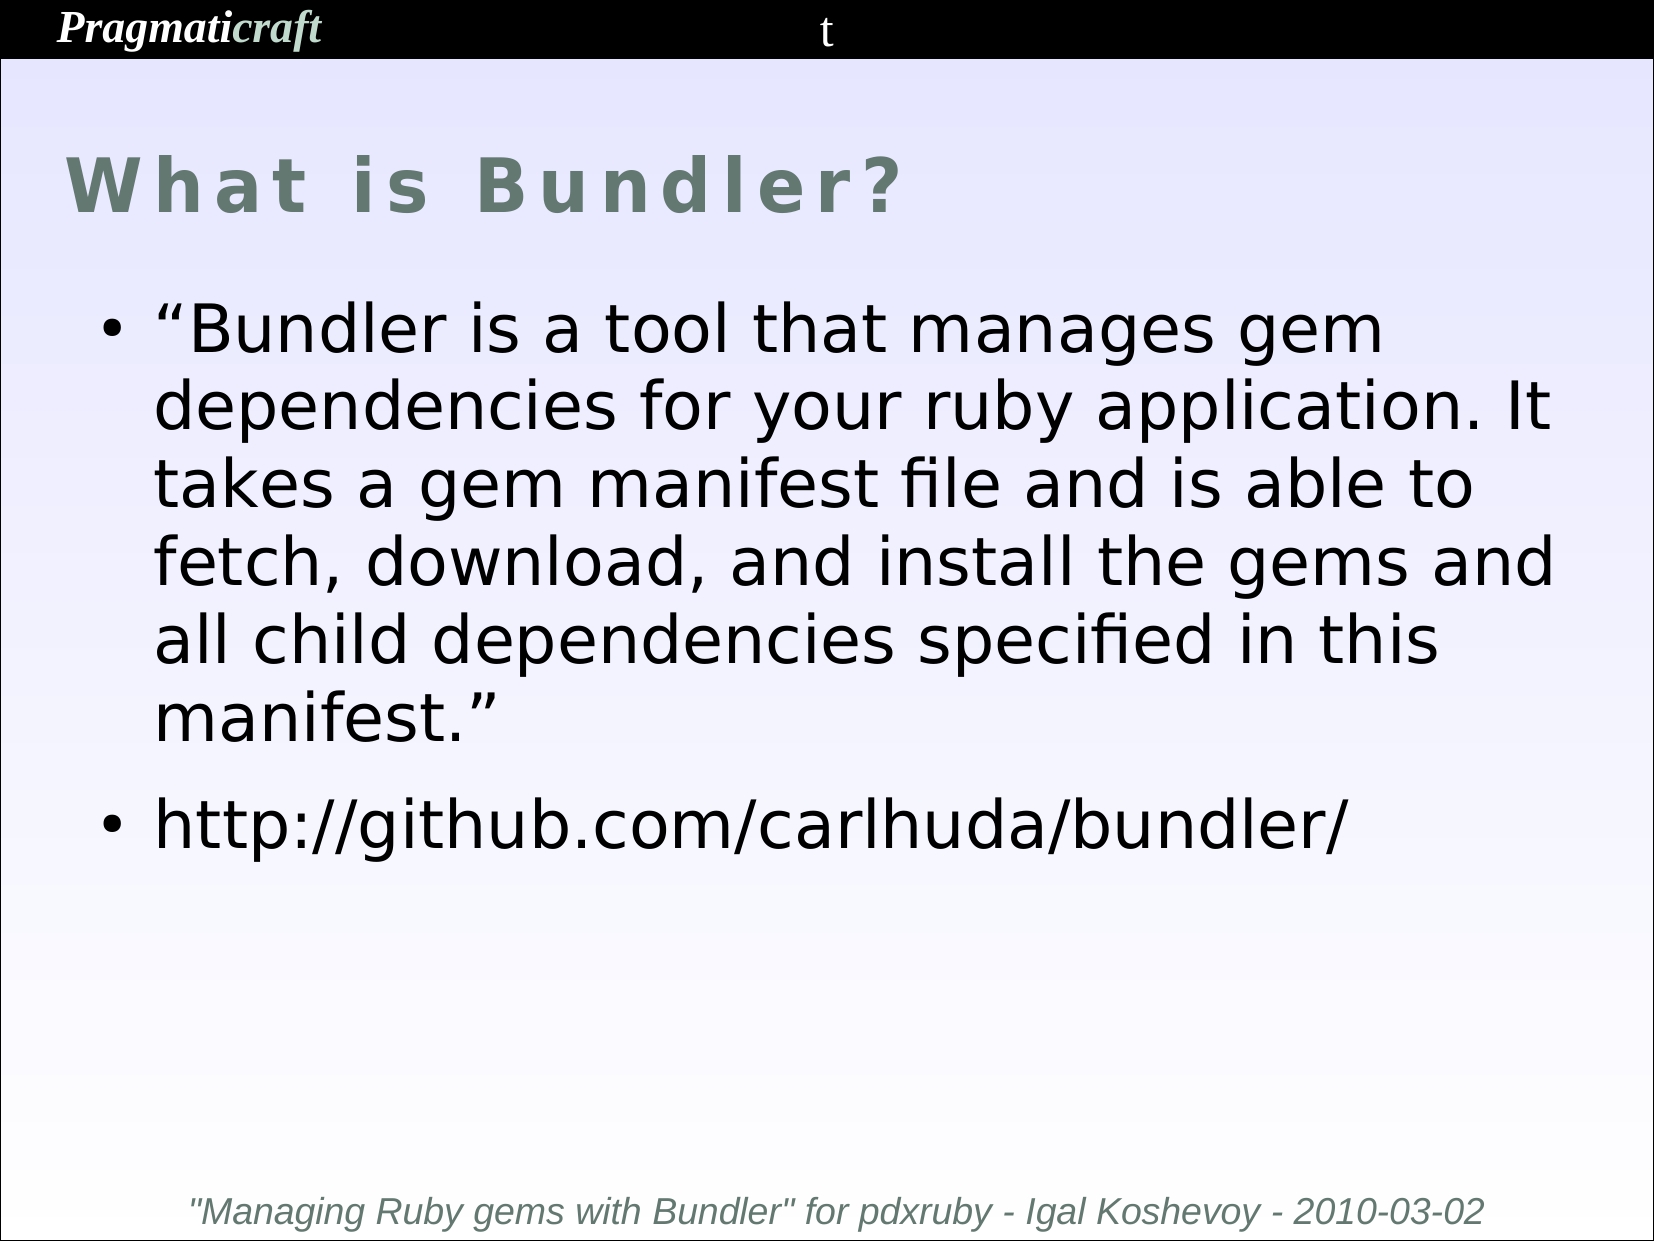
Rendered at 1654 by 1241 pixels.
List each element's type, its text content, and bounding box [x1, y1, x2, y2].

title What is Bundler? [64, 112, 1587, 261]
list “Bundler is a tool that manages gem dependencies for your ruby application. It takes a gem manifest file and is able to fetch, download, and install the gems and all child dependencies specified in this manifest.” http://github.com/carlhuda/bundler/ [82, 290, 1571, 1094]
